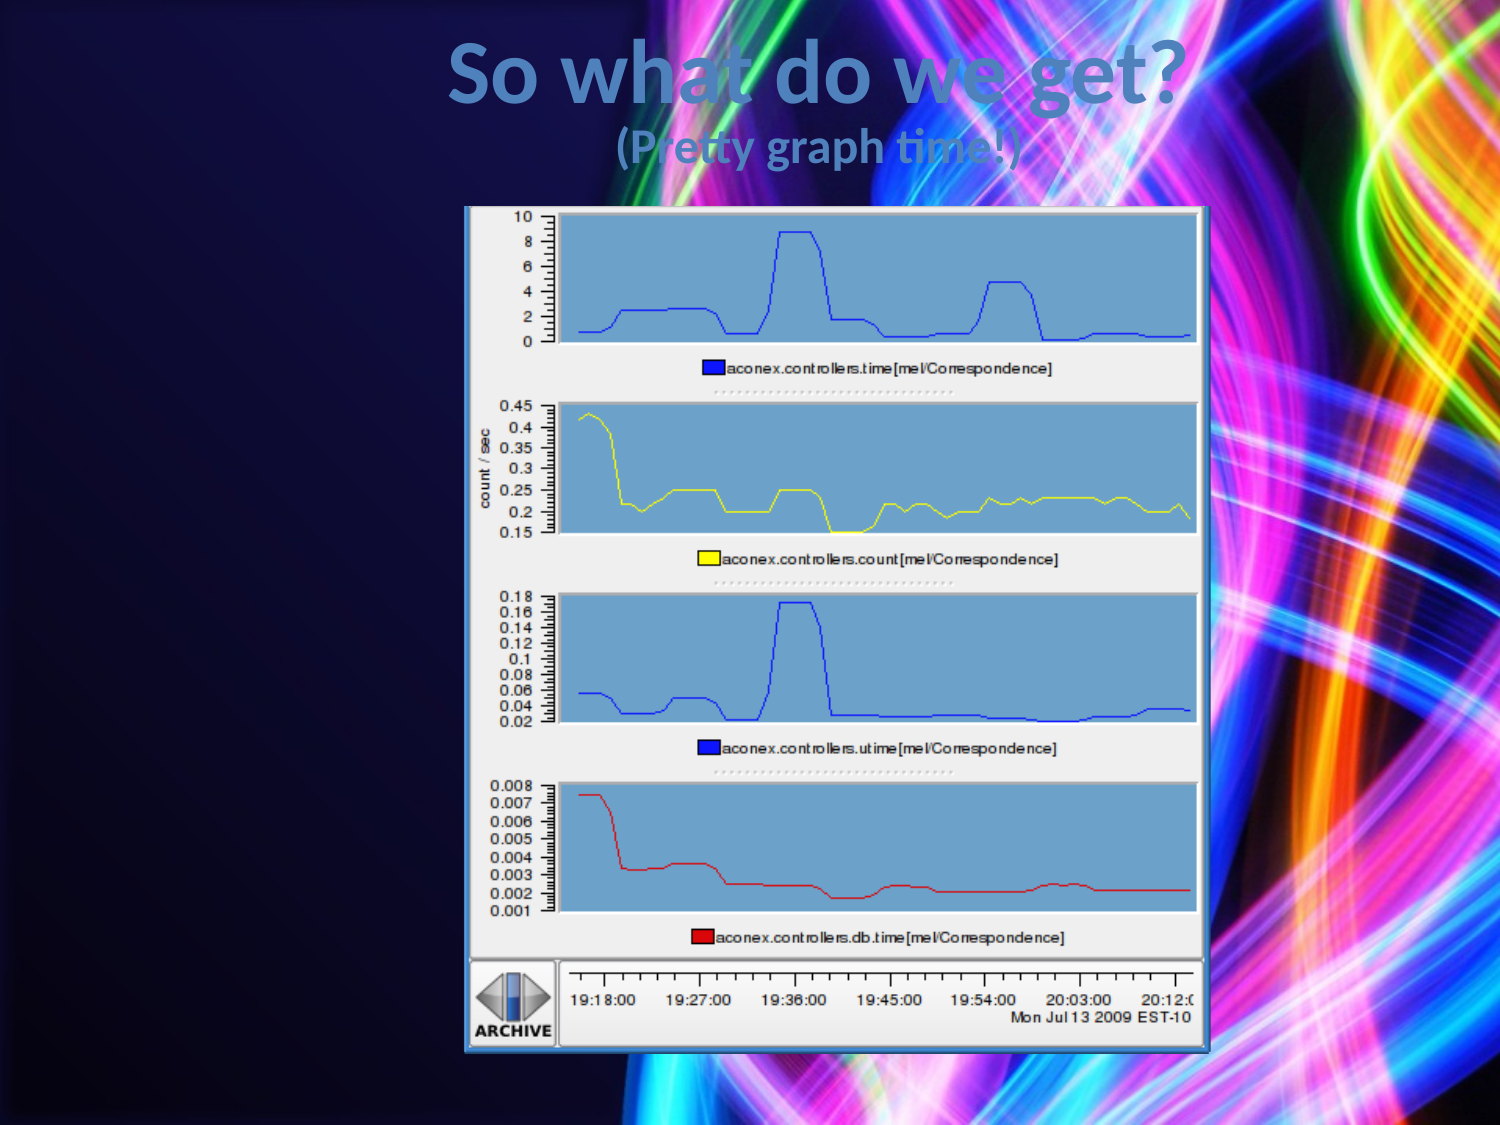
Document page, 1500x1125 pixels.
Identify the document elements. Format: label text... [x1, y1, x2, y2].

title So what do we get? (Pretty graph time!) [213, 9, 1425, 201]
picture [0, 0, 1500, 1125]
